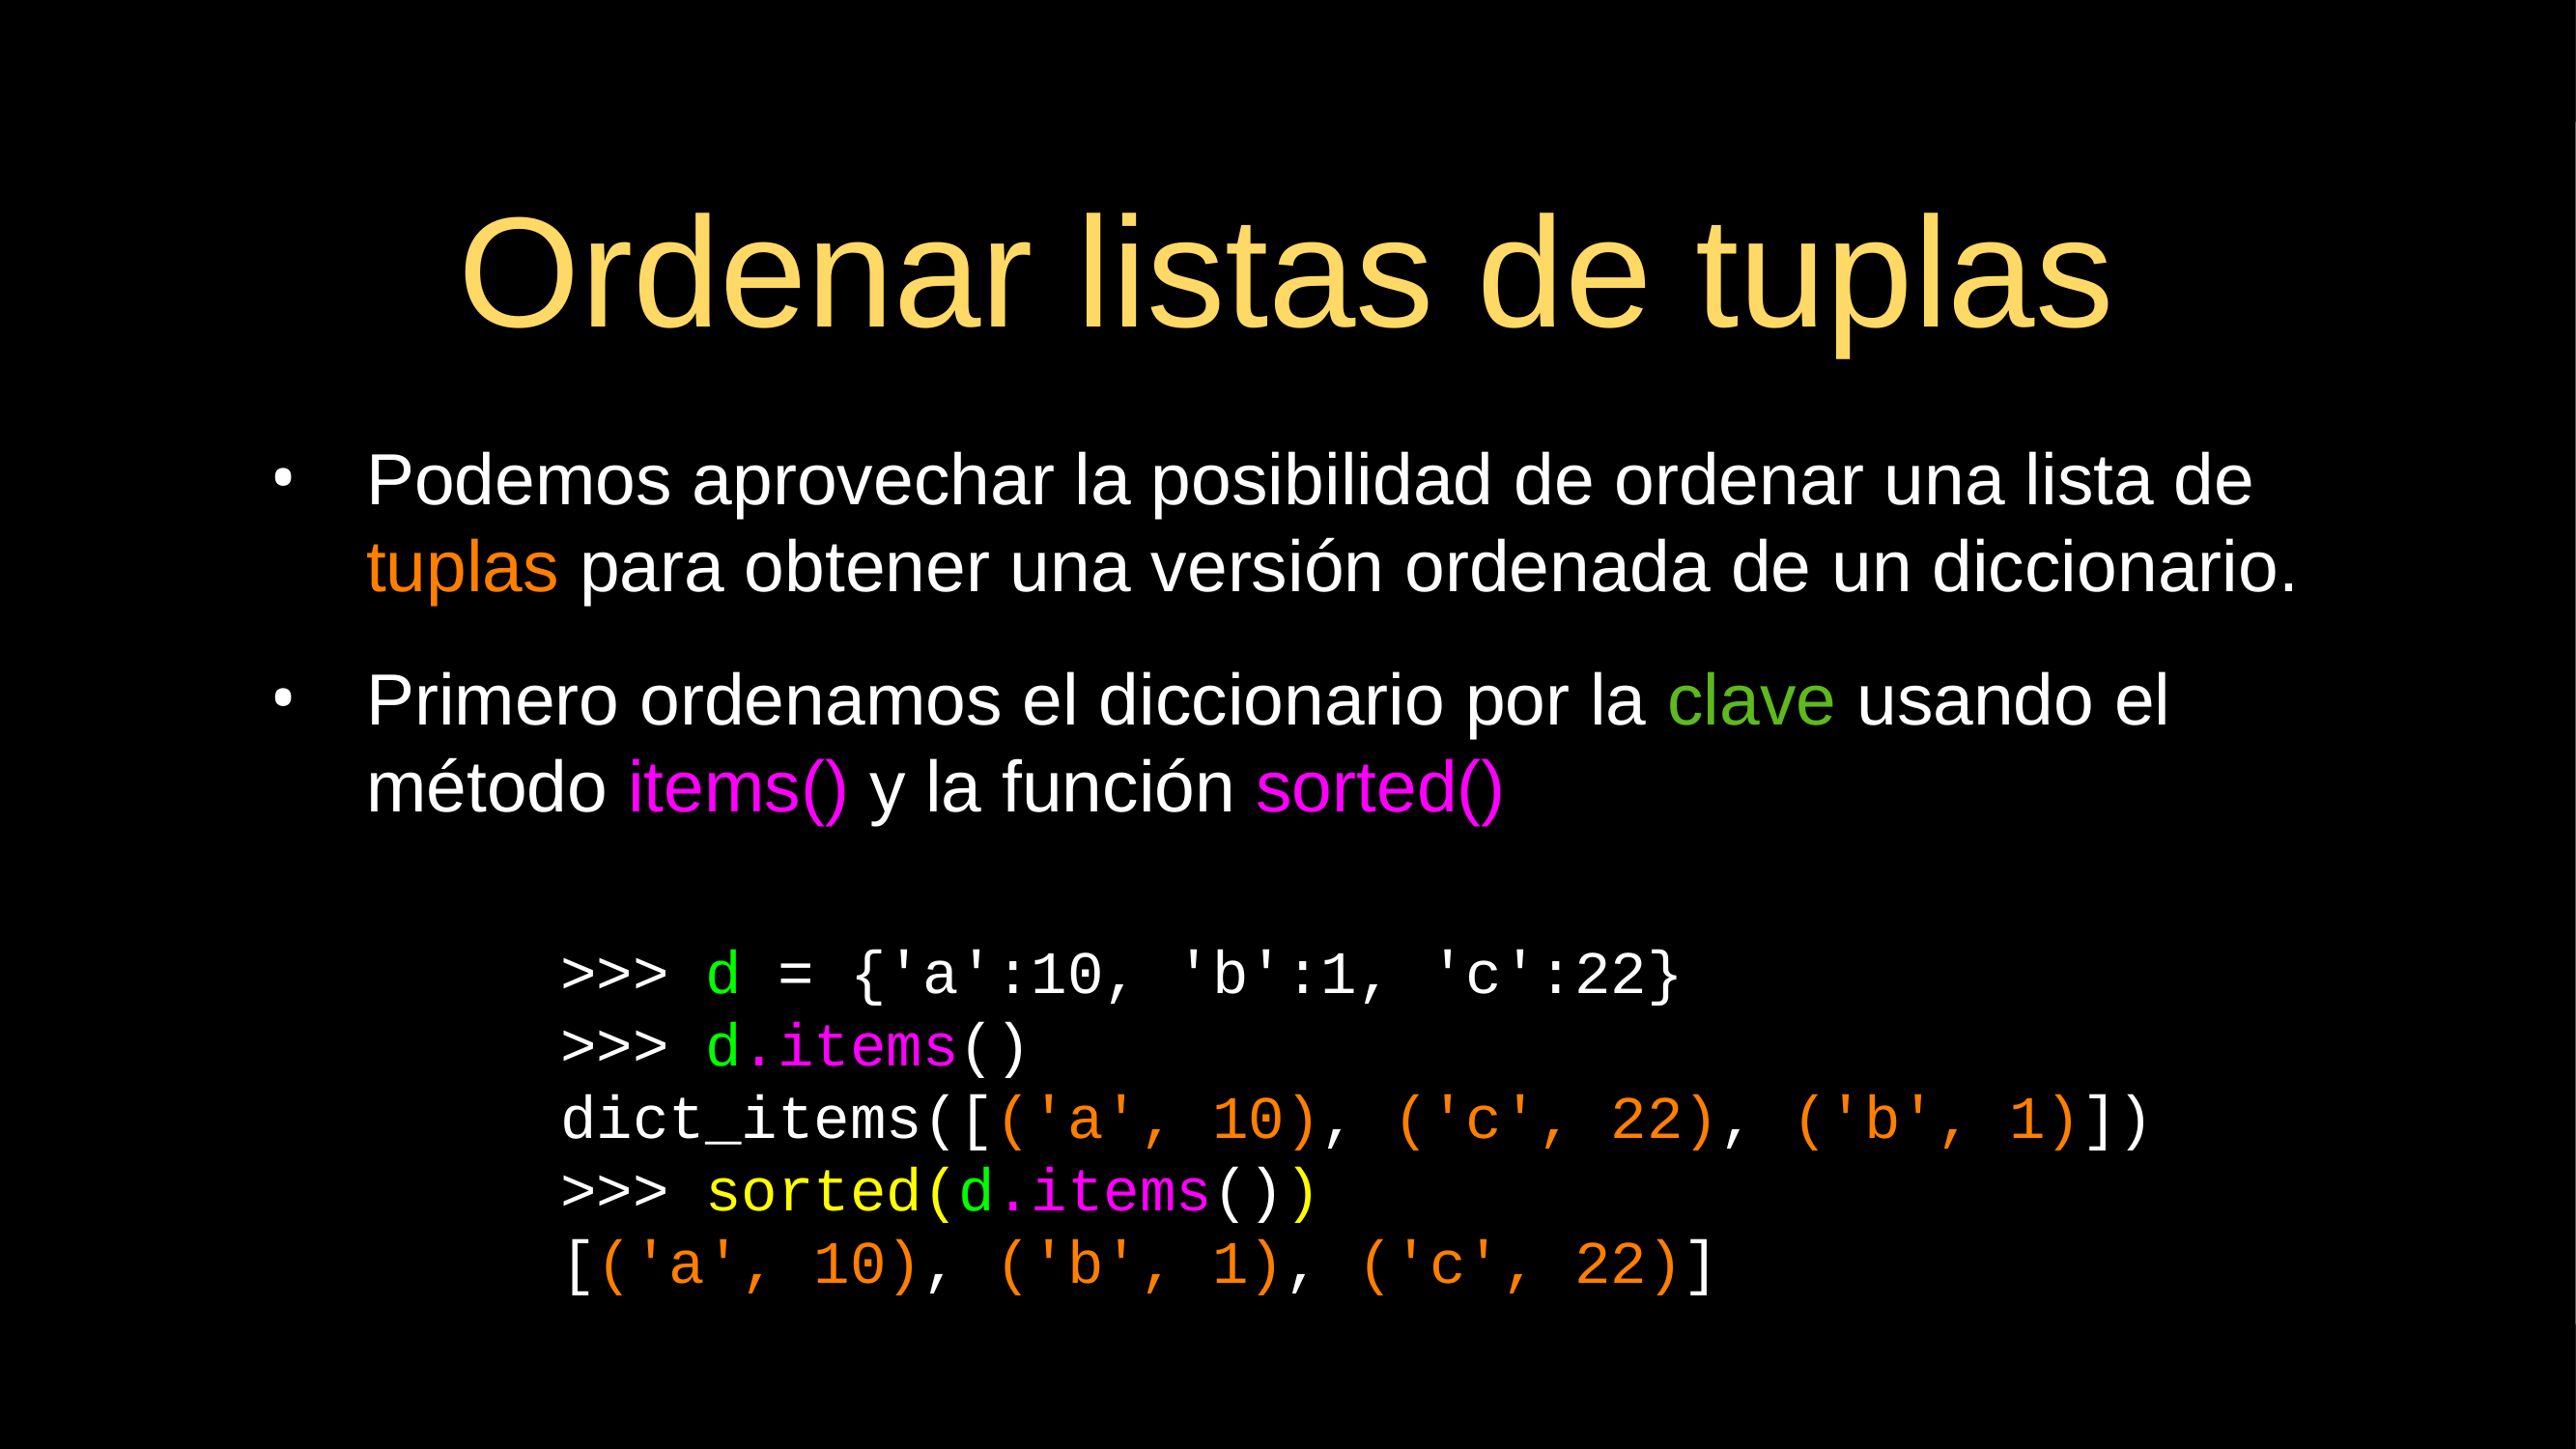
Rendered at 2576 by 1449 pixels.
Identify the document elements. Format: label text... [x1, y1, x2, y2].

text_box >>> d = {'a':10, 'b':1, 'c':22} >>> d.items() dict_items([('a', 10), ('c', 22), ('b', 1)]) >>> sorted(d.items()) [('a', 10), ('b', 1), ('c', 22)] [560, 845, 2269, 1383]
title Ordenar listas de tuplas [183, 125, 2391, 403]
list Podemos aprovechar la posibilidad de ordenar una lista de tuplas para obtener una versión ordenada de un diccionario. Primero ordenamos el diccionario por la clave usando el método items() y la función sorted() [183, 412, 2391, 846]
